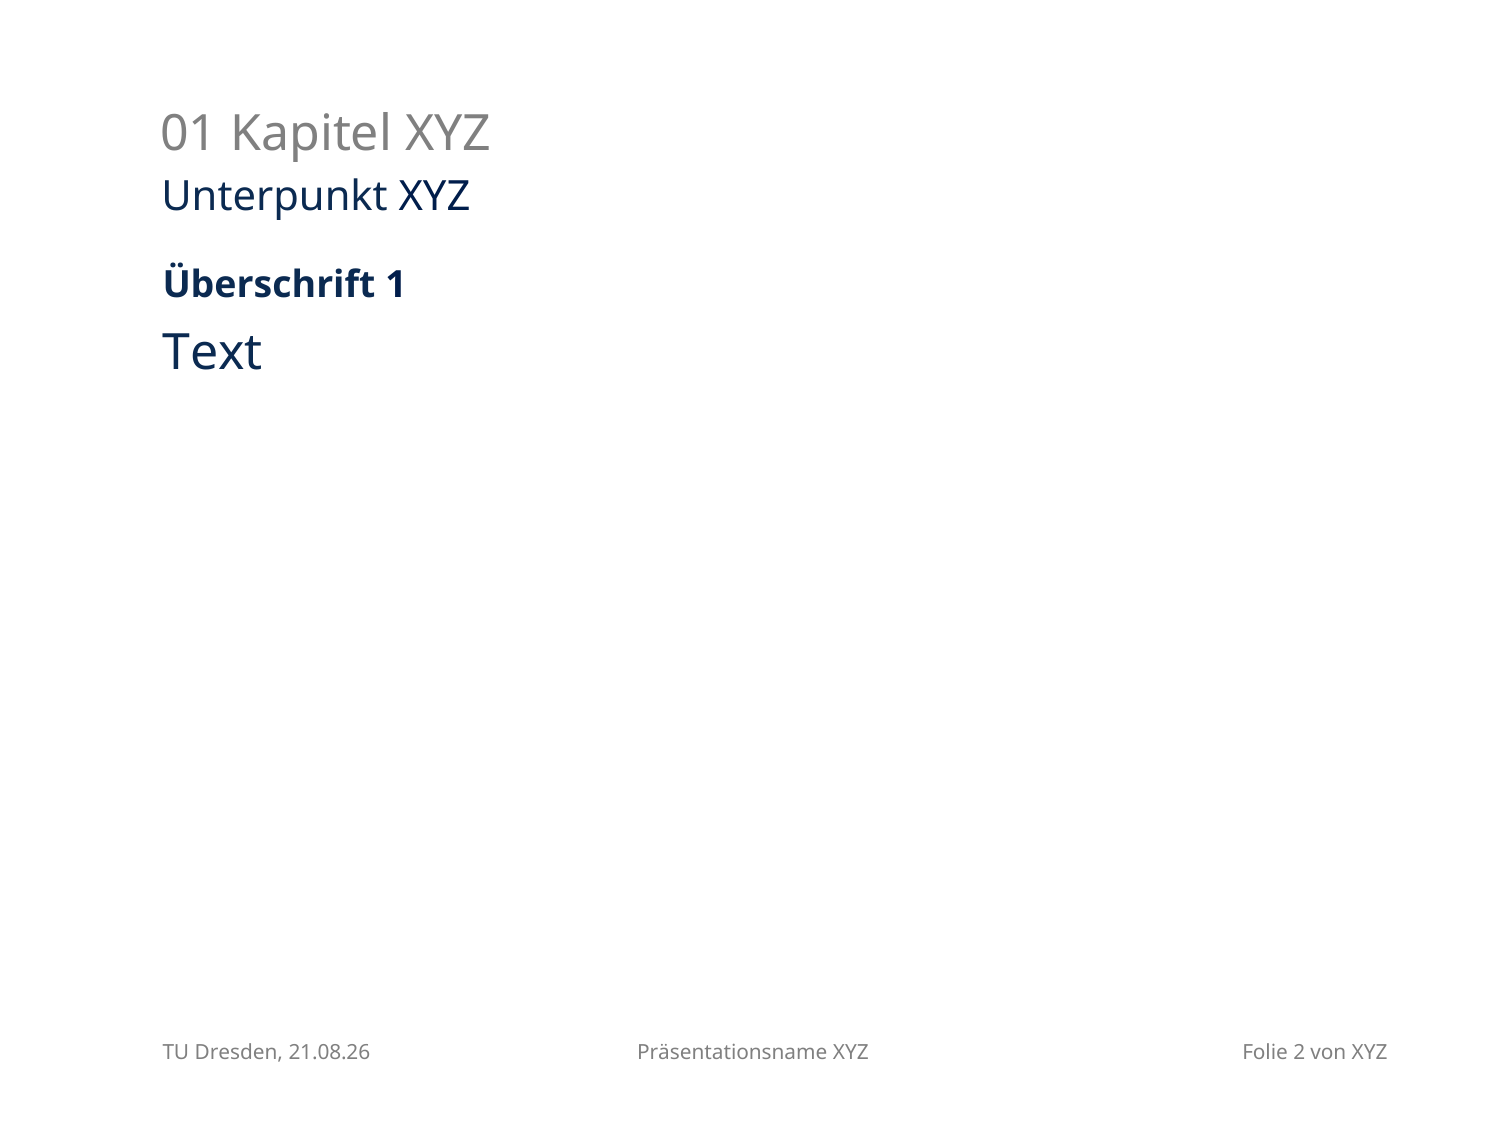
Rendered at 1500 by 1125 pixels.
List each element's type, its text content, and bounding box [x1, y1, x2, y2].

title 01 Kapitel XYZ [160, 93, 1392, 170]
list Überschrift 1 Text [162, 249, 1388, 826]
text_box Unterpunkt XYZ [161, 162, 1388, 225]
